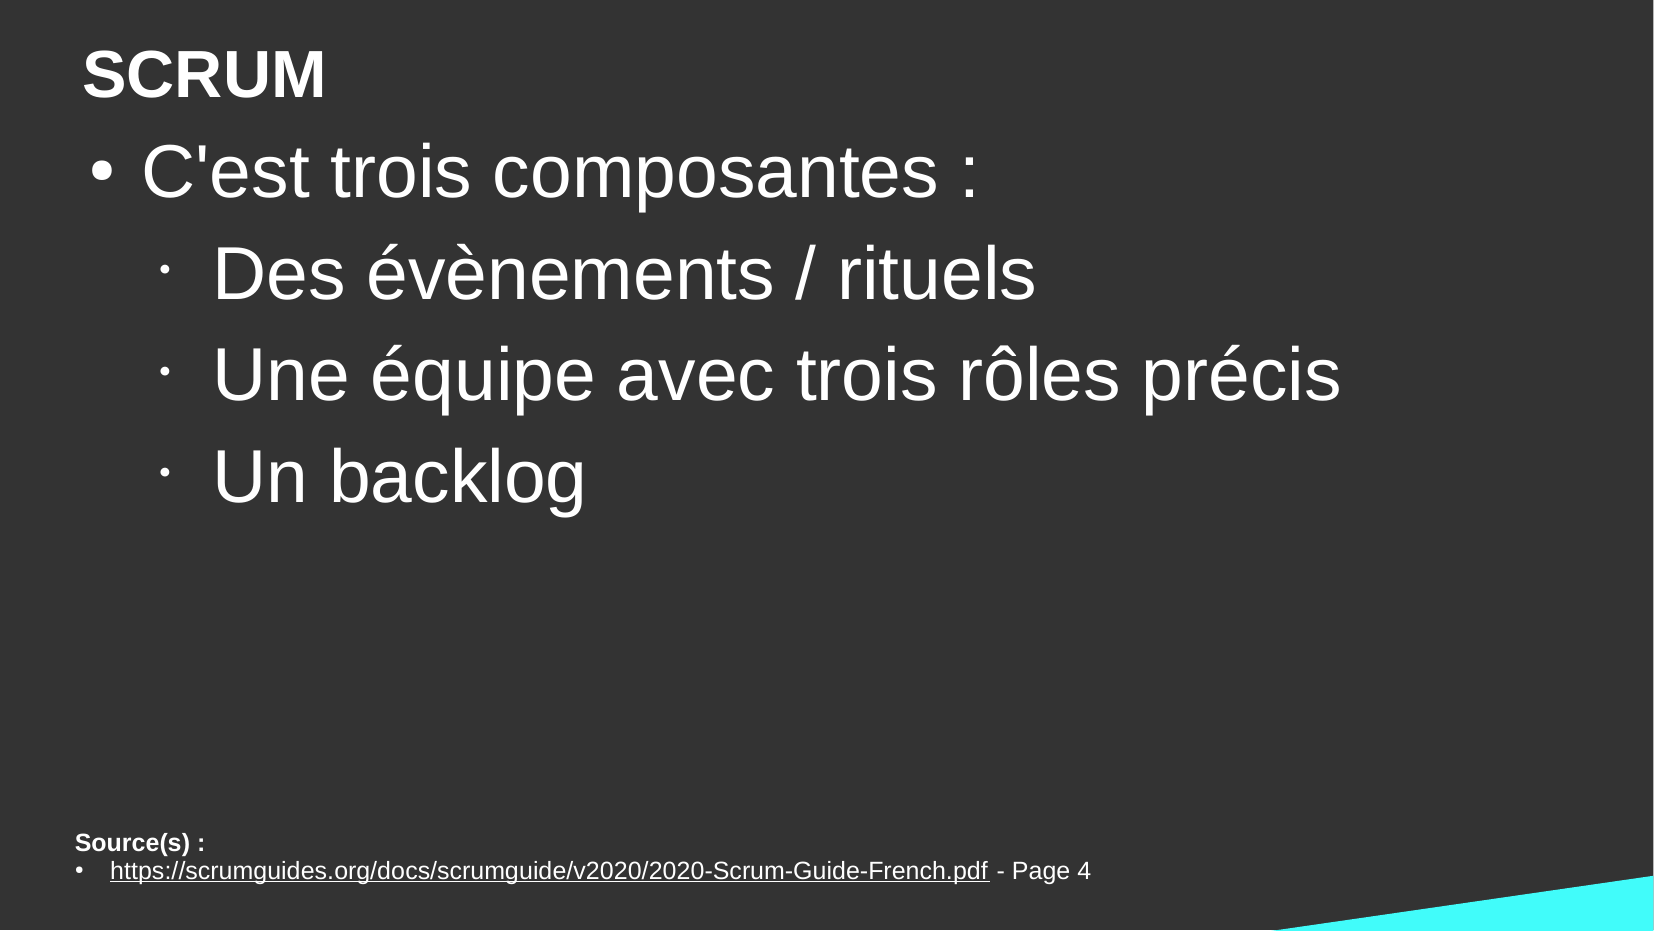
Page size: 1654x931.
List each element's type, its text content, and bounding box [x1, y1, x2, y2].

text_box Source(s) : https://scrumguides.org/docs/scrumguide/v2020/2020-Scrum-Guide-French.pdf - Page 4 [59, 821, 1546, 920]
list C'est trois composantes : Des évènements / rituels Une équipe avec trois rôles précis Un backlog [70, 129, 1610, 771]
text_box [1270, 875, 1654, 931]
title SCRUM [82, 37, 1571, 122]
